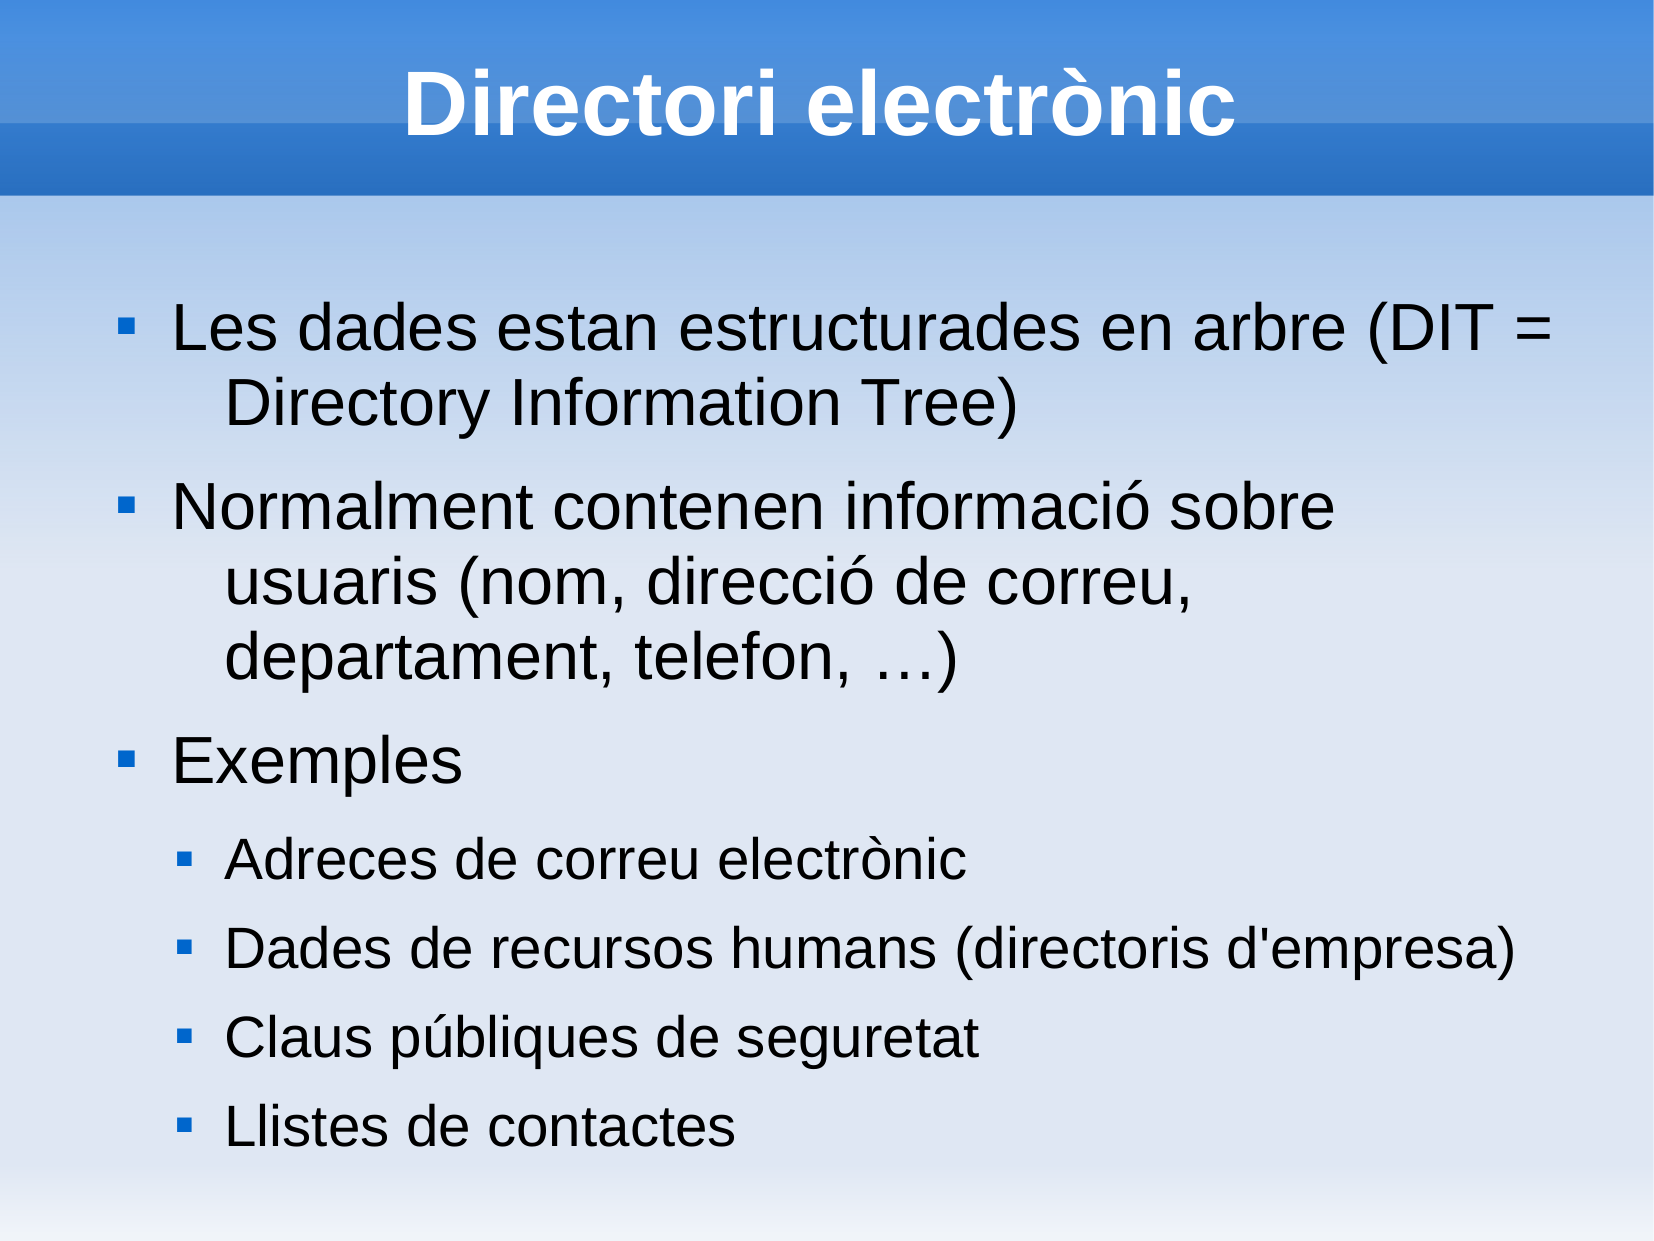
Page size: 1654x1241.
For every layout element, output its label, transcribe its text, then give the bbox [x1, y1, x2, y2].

picture [0, 0, 1654, 1241]
list Les dades estan estructurades en arbre (DIT = Directory Information Tree) Normalment contenen informació sobre usuaris (nom, direcció de correu, departament, telefon, …) Exemples Adreces de correu electrònic Dades de recursos humans (directoris d'empresa) Claus públiques de seguretat Llistes de contactes [82, 290, 1571, 1159]
title Directori electrònic [76, 0, 1565, 208]
